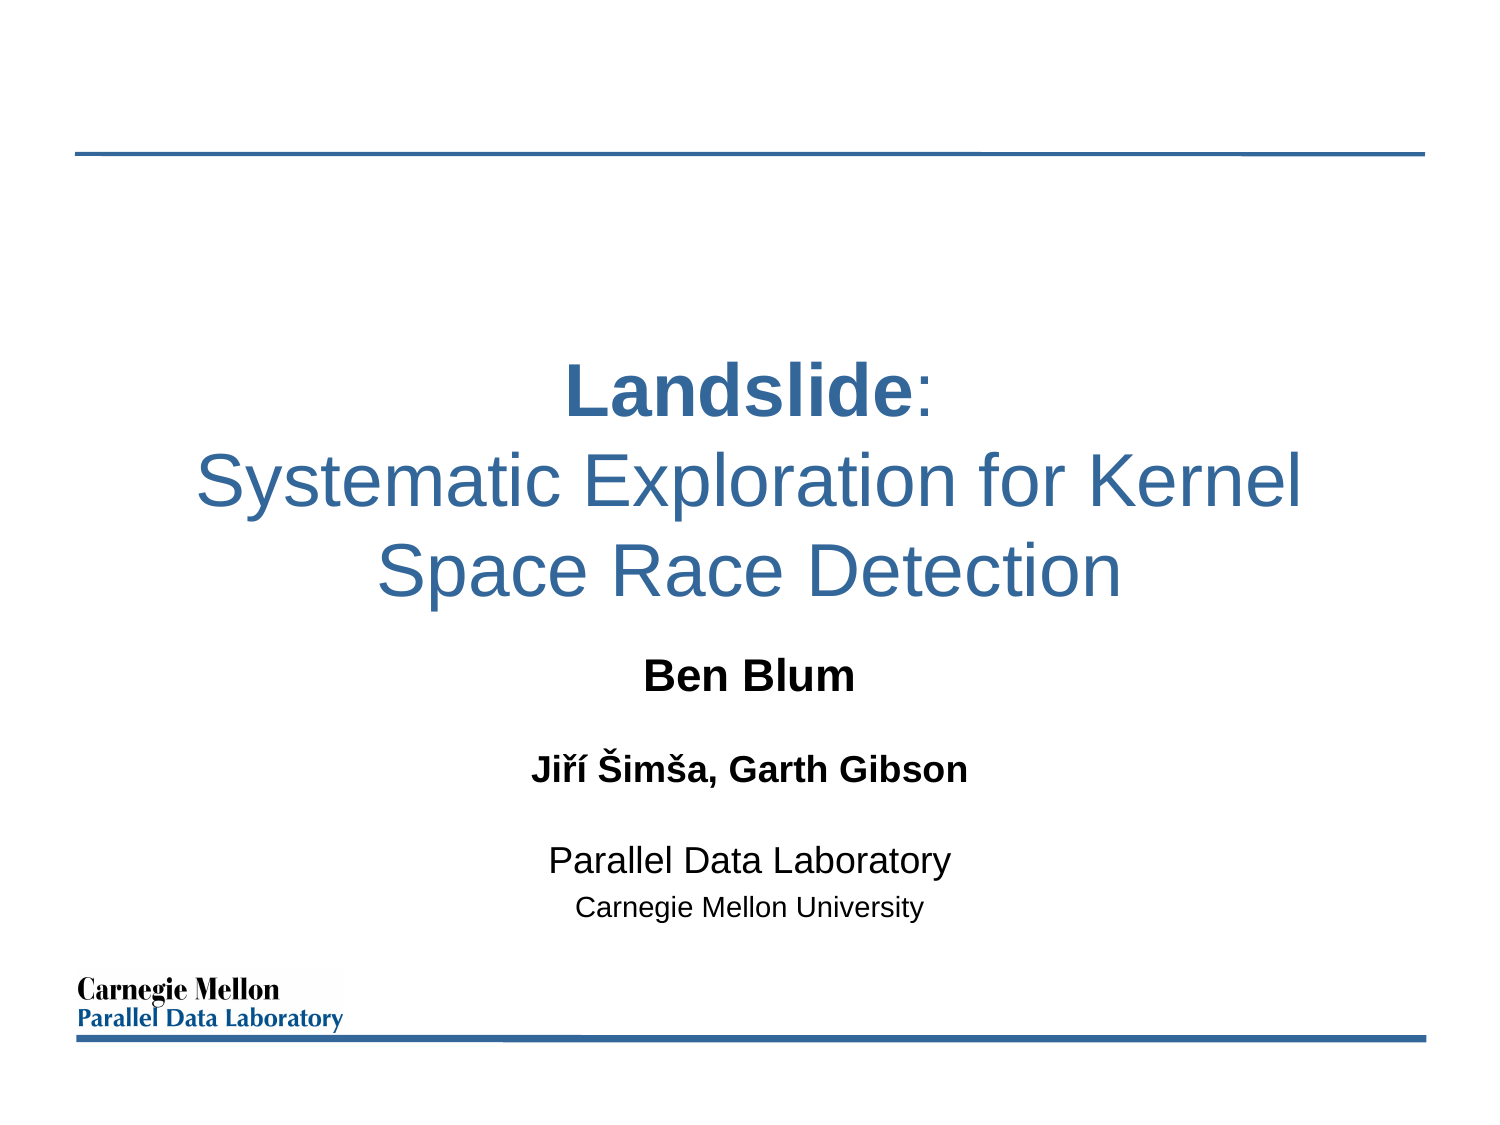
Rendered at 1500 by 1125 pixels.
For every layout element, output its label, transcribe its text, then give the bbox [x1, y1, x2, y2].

title Landslide: Systematic Exploration for Kernel Space Race Detection [112, 333, 1388, 619]
subtitle Ben Blum [225, 637, 1276, 708]
text_box Jiří Šimša, Garth Gibson Parallel Data Laboratory Carnegie Mellon University [300, 737, 1201, 984]
picture [77, 968, 343, 1033]
